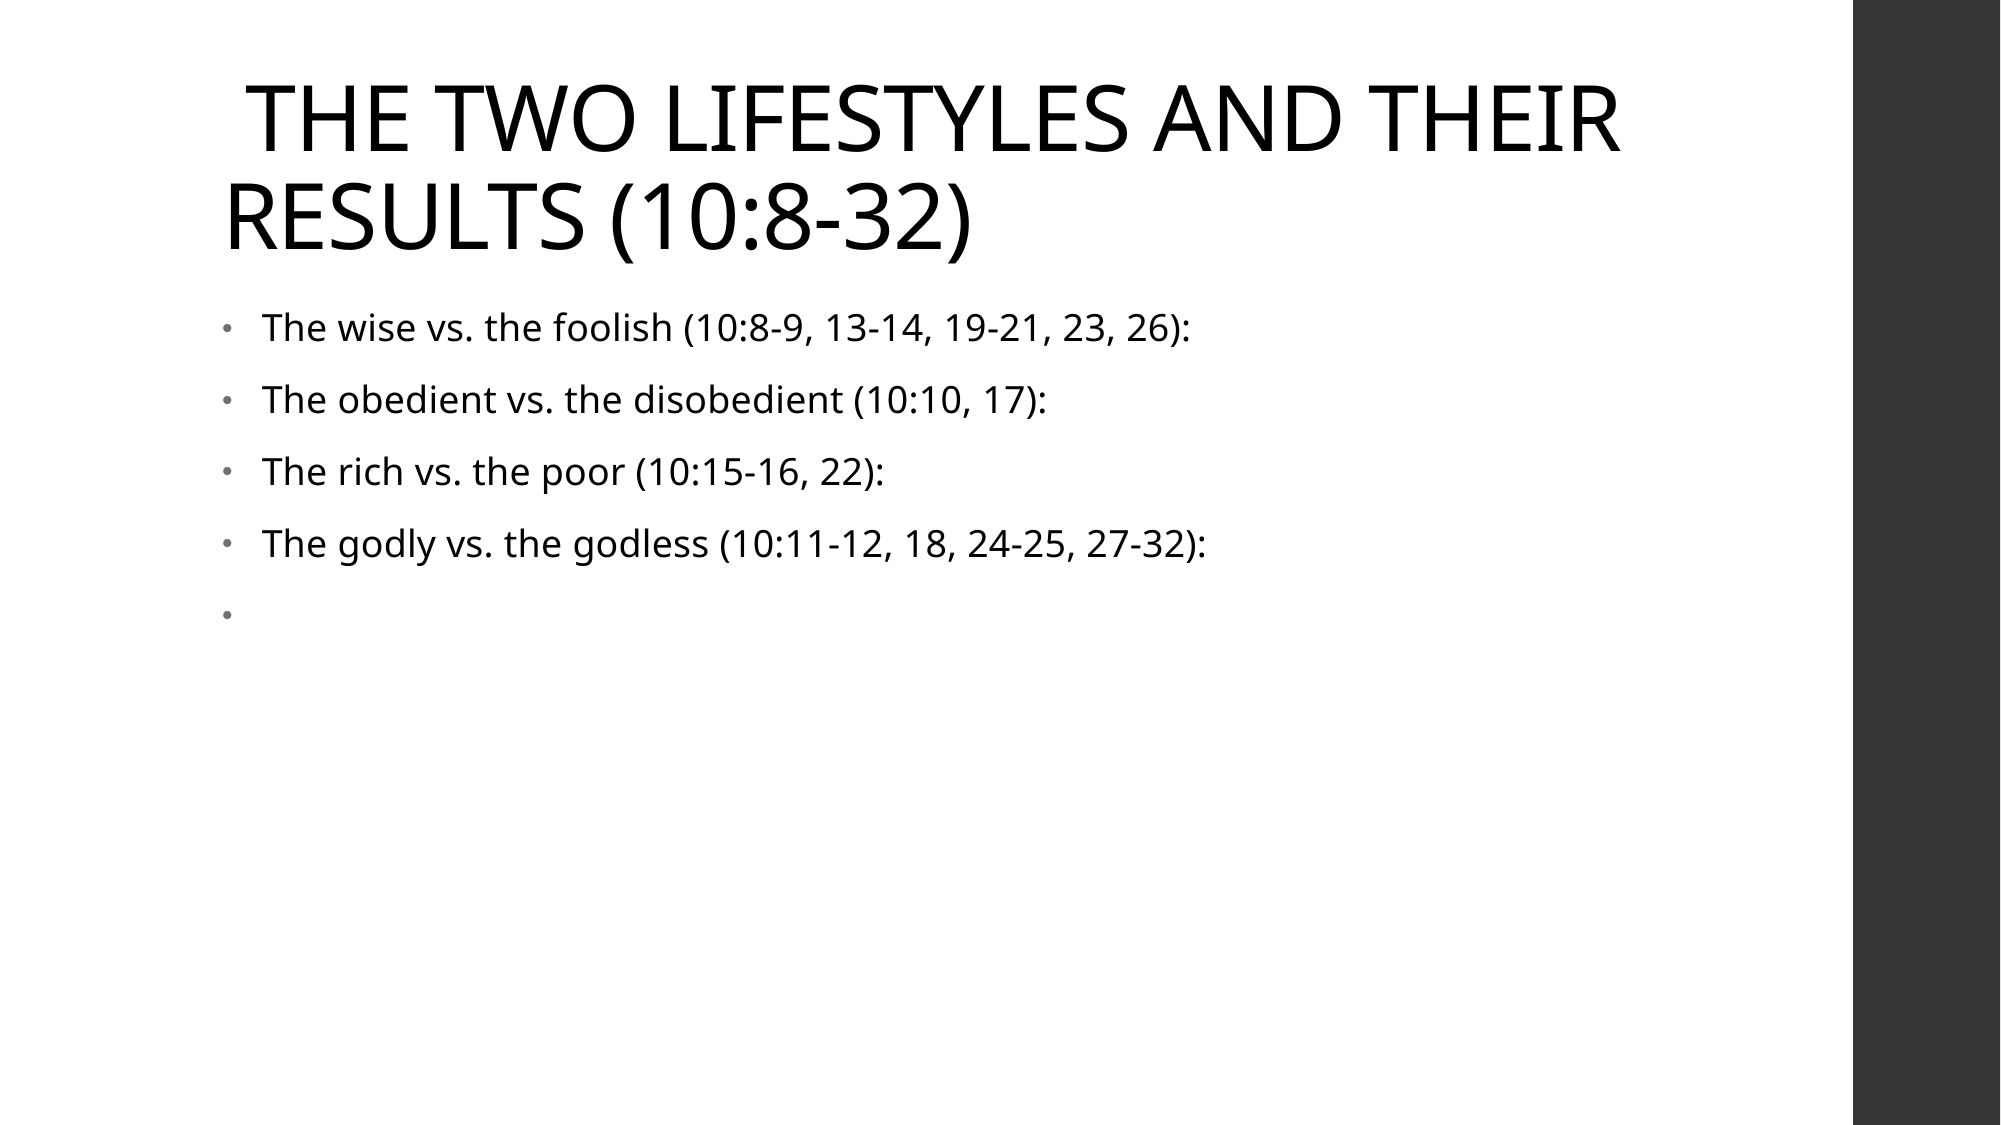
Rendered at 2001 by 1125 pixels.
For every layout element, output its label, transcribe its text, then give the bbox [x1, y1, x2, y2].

list The wise vs. the foolish (10:8-9, 13-14, 19-21, 23, 26): The obedient vs. the disobedient (10:10, 17): The rich vs. the poor (10:15-16, 22): The godly vs. the godless (10:11-12, 18, 24-25, 27-32): [206, 299, 1617, 1014]
title THE TWO LIFESTYLES AND THEIR RESULTS (10:8-32) [206, 60, 1797, 278]
